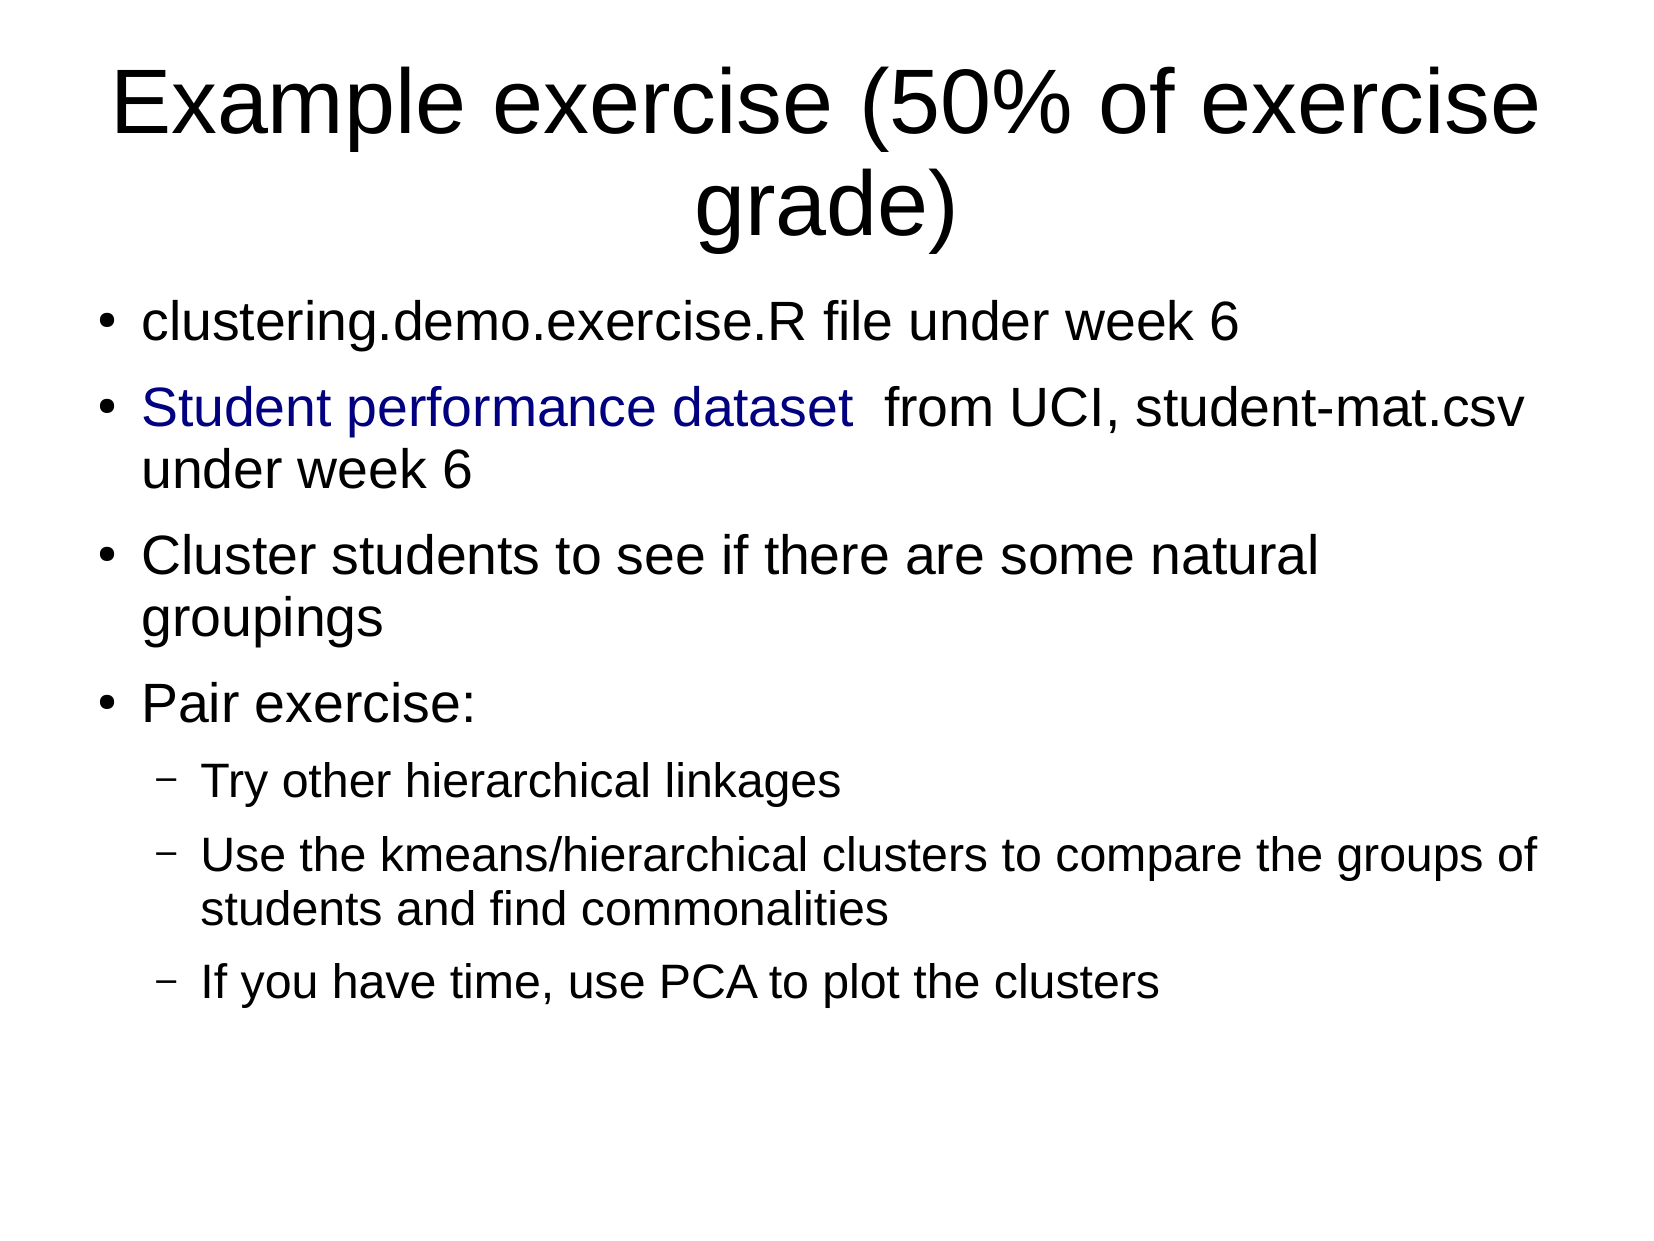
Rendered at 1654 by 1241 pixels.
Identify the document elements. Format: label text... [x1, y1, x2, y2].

list clustering.demo.exercise.R file under week 6 Student performance dataset from UCI, student-mat.csv under week 6 Cluster students to see if there are some natural groupings Pair exercise: Try other hierarchical linkages Use the kmeans/hierarchical clusters to compare the groups of students and find commonalities If you have time, use PCA to plot the clusters [82, 290, 1571, 1010]
title Example exercise (50% of exercise grade) [82, 49, 1571, 257]
